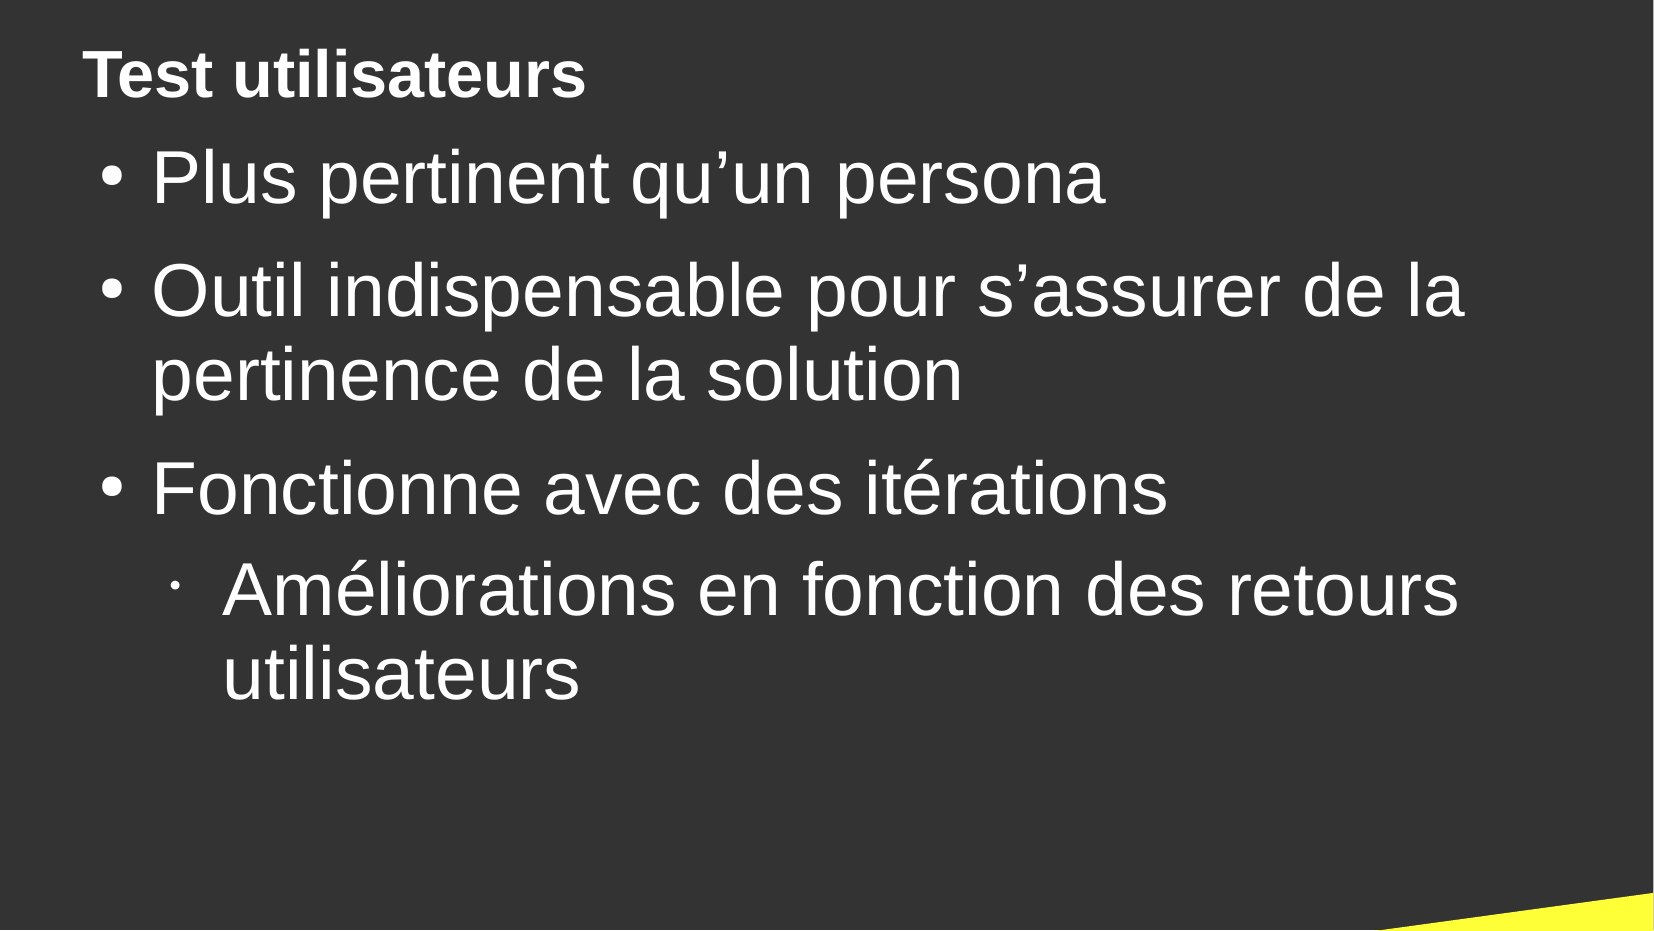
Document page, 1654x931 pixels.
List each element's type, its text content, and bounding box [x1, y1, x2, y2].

list Plus pertinent qu’un persona Outil indispensable pour s’assurer de la pertinence de la solution Fonctionne avec des itérations Améliorations en fonction des retours utilisateurs [80, 135, 1620, 804]
title Test utilisateurs [82, 37, 1571, 114]
text_box [1374, 892, 1654, 931]
